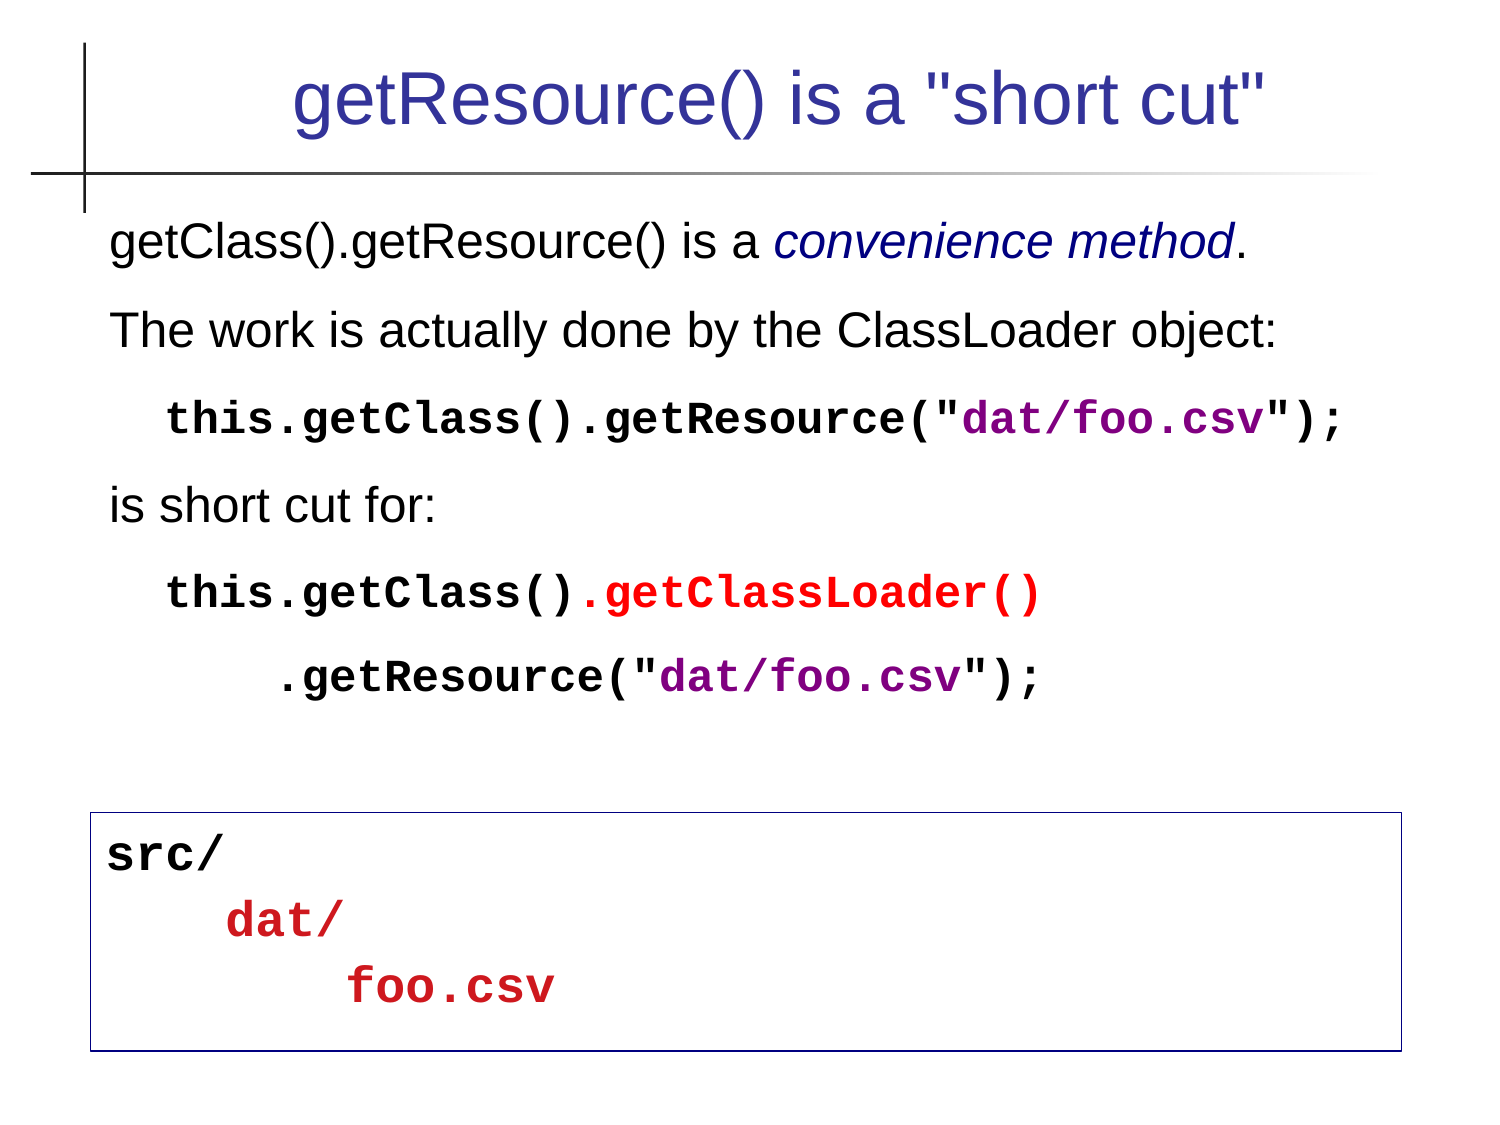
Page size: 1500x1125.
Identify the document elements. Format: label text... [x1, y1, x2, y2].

list getClass().getResource() is a convenience method. The work is actually done by the ClassLoader object: this.getClass().getResource("dat/foo.csv"); is short cut for: this.getClass().getClassLoader() .getResource("dat/foo.csv"); [94, 200, 1500, 827]
title getResource() is a "short cut" [82, 24, 1477, 165]
text_box src/ dat/ foo.csv [90, 812, 1402, 1052]
